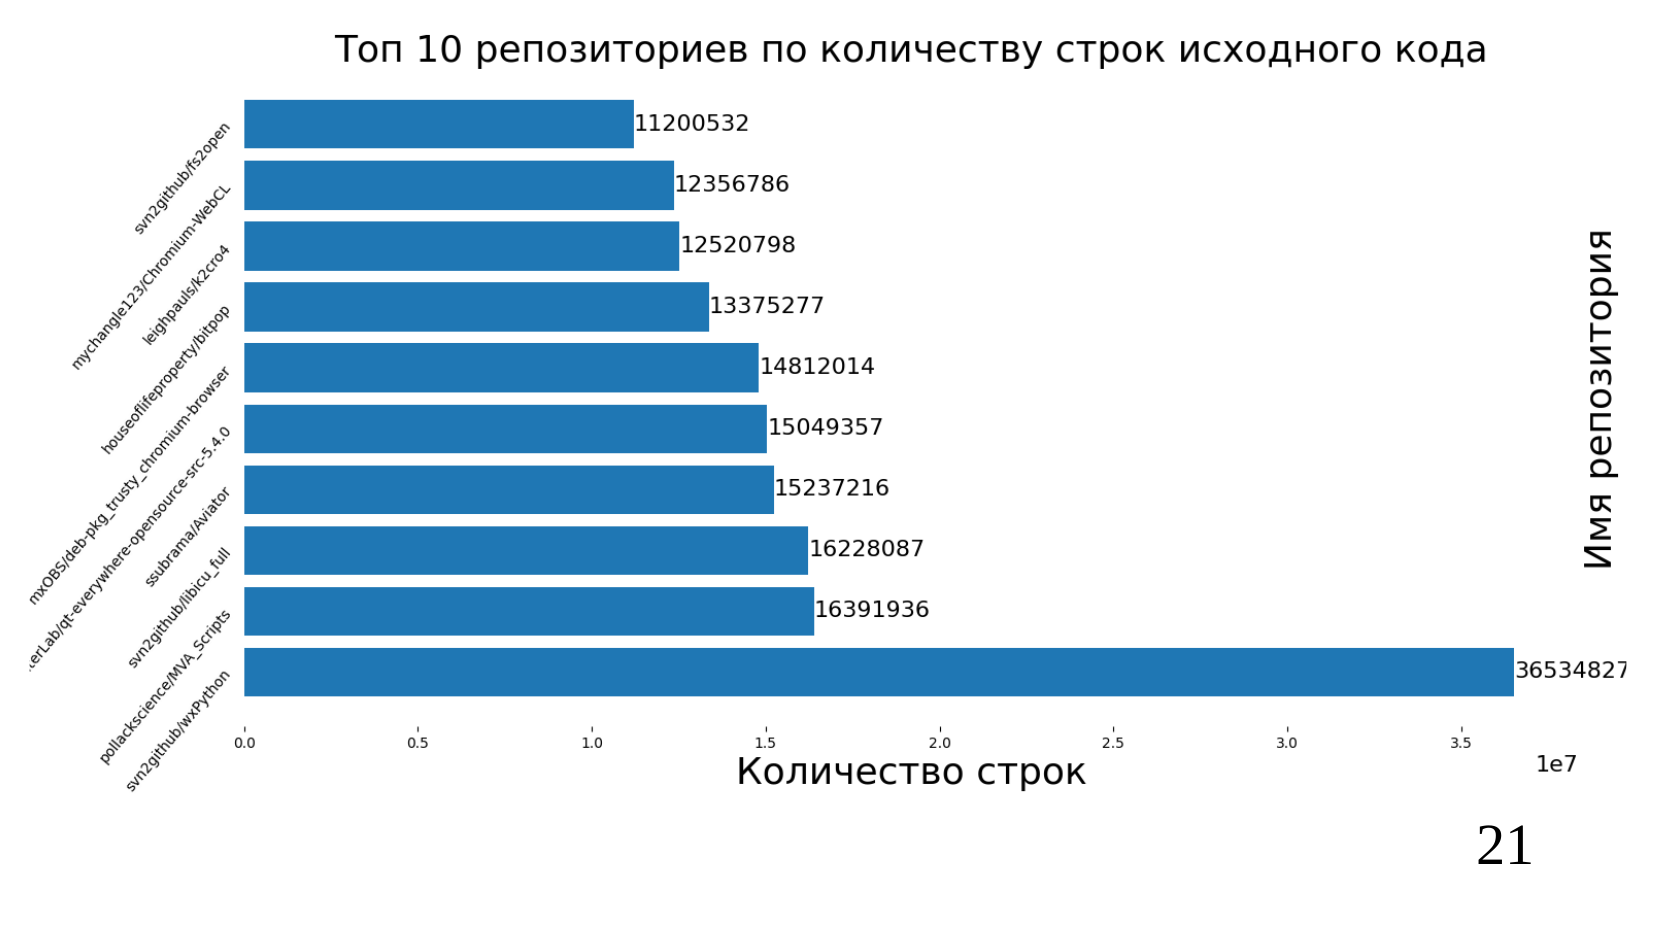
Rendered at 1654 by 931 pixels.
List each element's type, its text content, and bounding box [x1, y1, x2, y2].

picture [29, 29, 1627, 798]
title <number> [1240, 767, 1654, 923]
